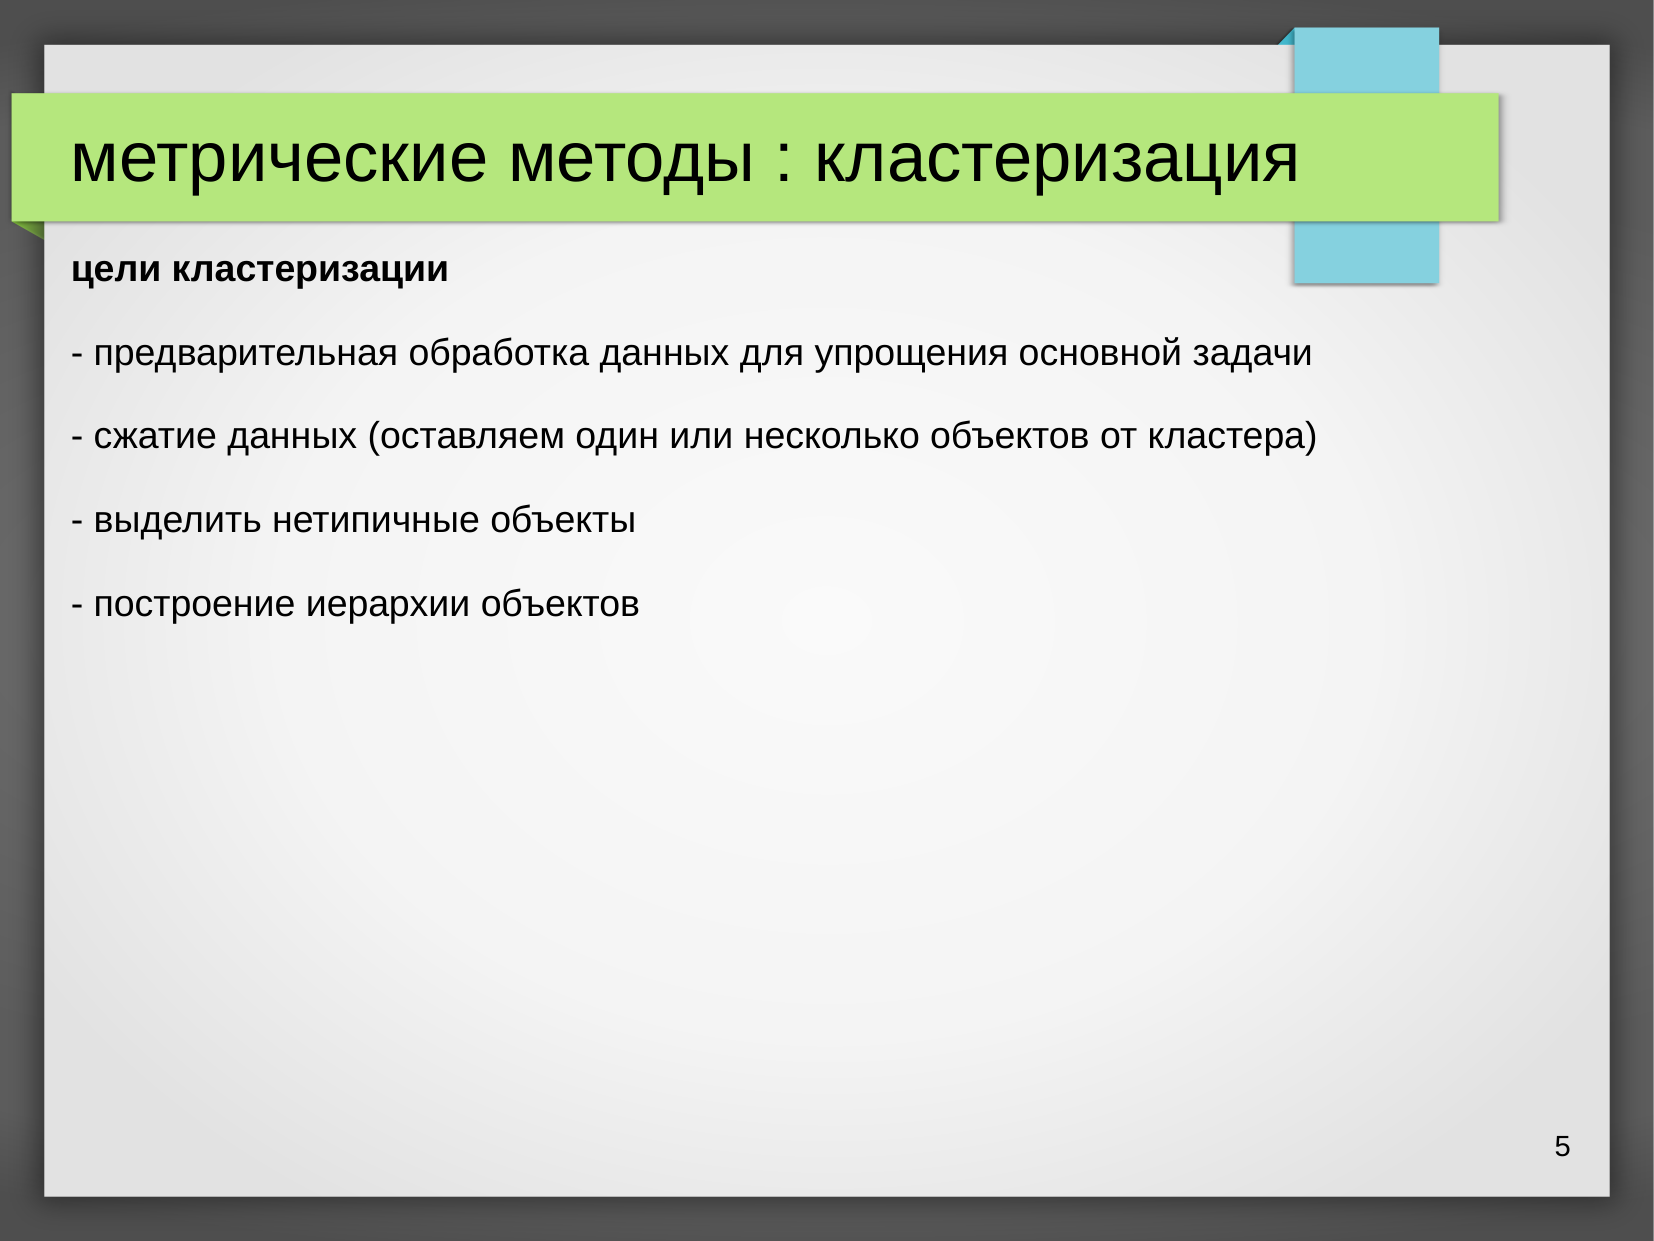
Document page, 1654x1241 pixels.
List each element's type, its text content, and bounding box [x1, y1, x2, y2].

title метрические методы : кластеризация [70, 117, 1382, 197]
subtitle цели кластеризации - предварительная обработка данных для упрощения основной задачи - сжатие данных (оставляем один или несколько объектов от кластера) - выделить нетипичные объекты - построение иерархии объектов [70, 246, 1371, 709]
picture [0, 0, 1654, 1241]
